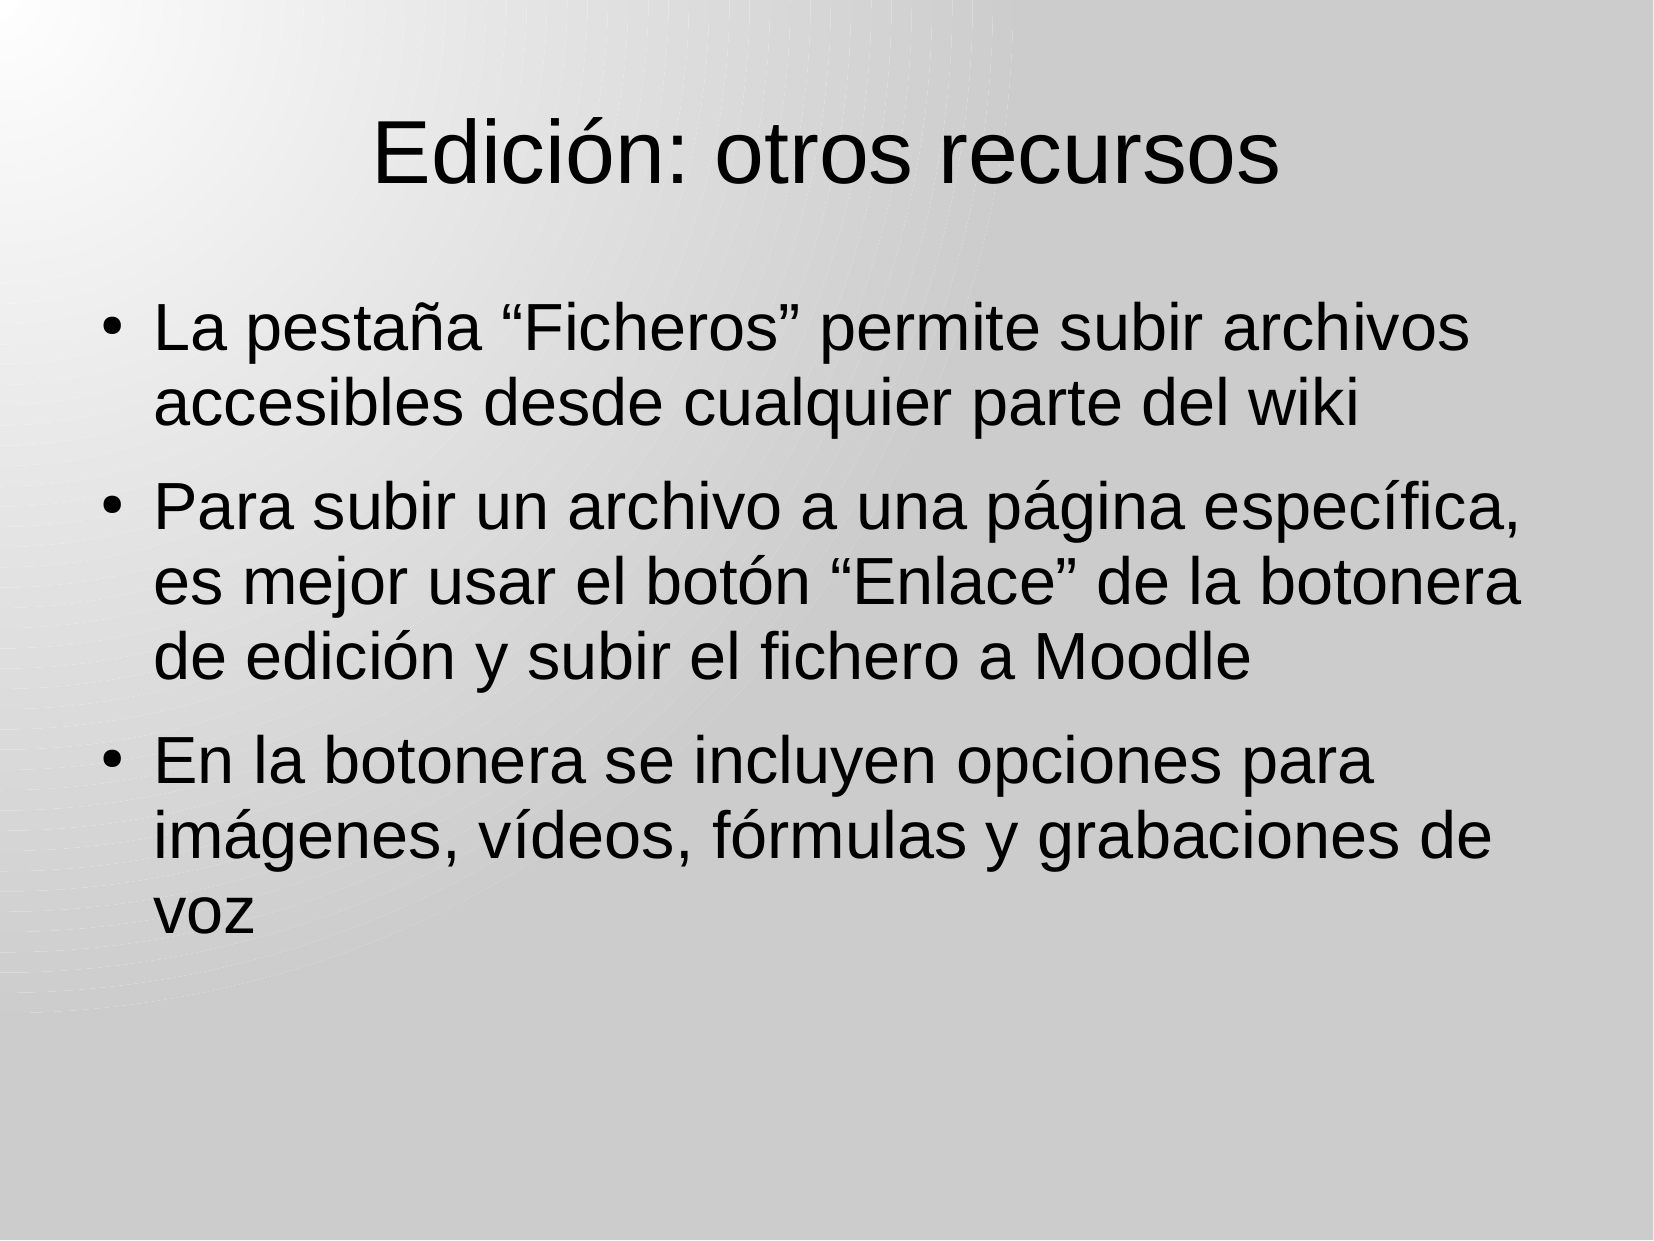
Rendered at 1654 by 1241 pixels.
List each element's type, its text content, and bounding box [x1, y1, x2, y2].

title Edición: otros recursos [82, 49, 1571, 257]
list La pestaña “Ficheros” permite subir archivos accesibles desde cualquier parte del wiki Para subir un archivo a una página específica, es mejor usar el botón “Enlace” de la botonera de edición y subir el fichero a Moodle En la botonera se incluyen opciones para imágenes, vídeos, fórmulas y grabaciones de voz [82, 290, 1538, 1109]
